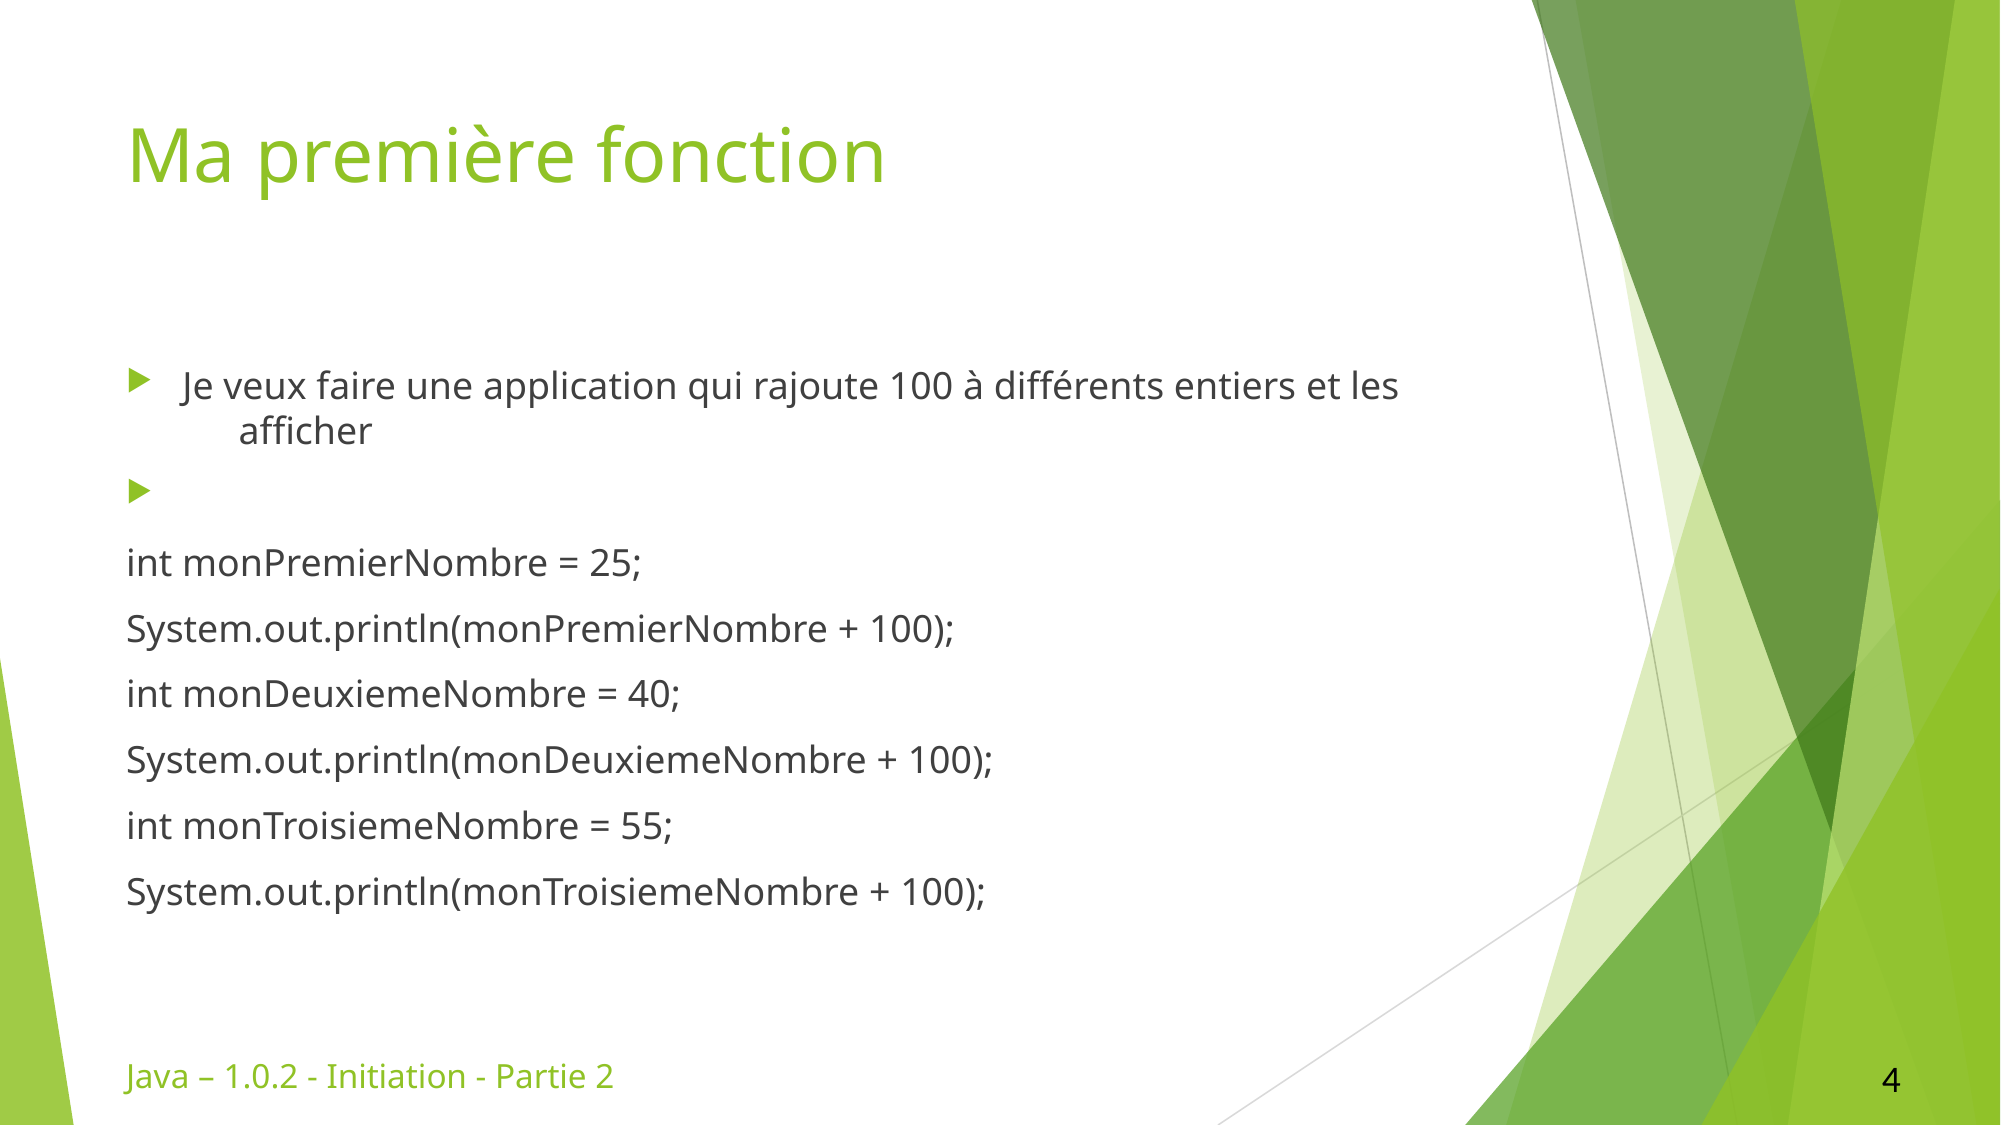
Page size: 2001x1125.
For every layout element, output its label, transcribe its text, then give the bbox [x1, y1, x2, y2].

list Je veux faire une application qui rajoute 100 à différents entiers et les afficher int monPremierNombre = 25; System.out.println(monPremierNombre + 100); int monDeuxiemeNombre = 40; System.out.println(monDeuxiemeNombre + 100); int monTroisiemeNombre = 55; System.out.println(monTroisiemeNombre + 100); [111, 354, 1522, 1048]
text_box Java – 1.0.2 - Initiation - Partie 2 [111, 1047, 1094, 1109]
title Ma première fonction [111, 99, 1522, 317]
text_box [1866, 1047, 1979, 1108]
